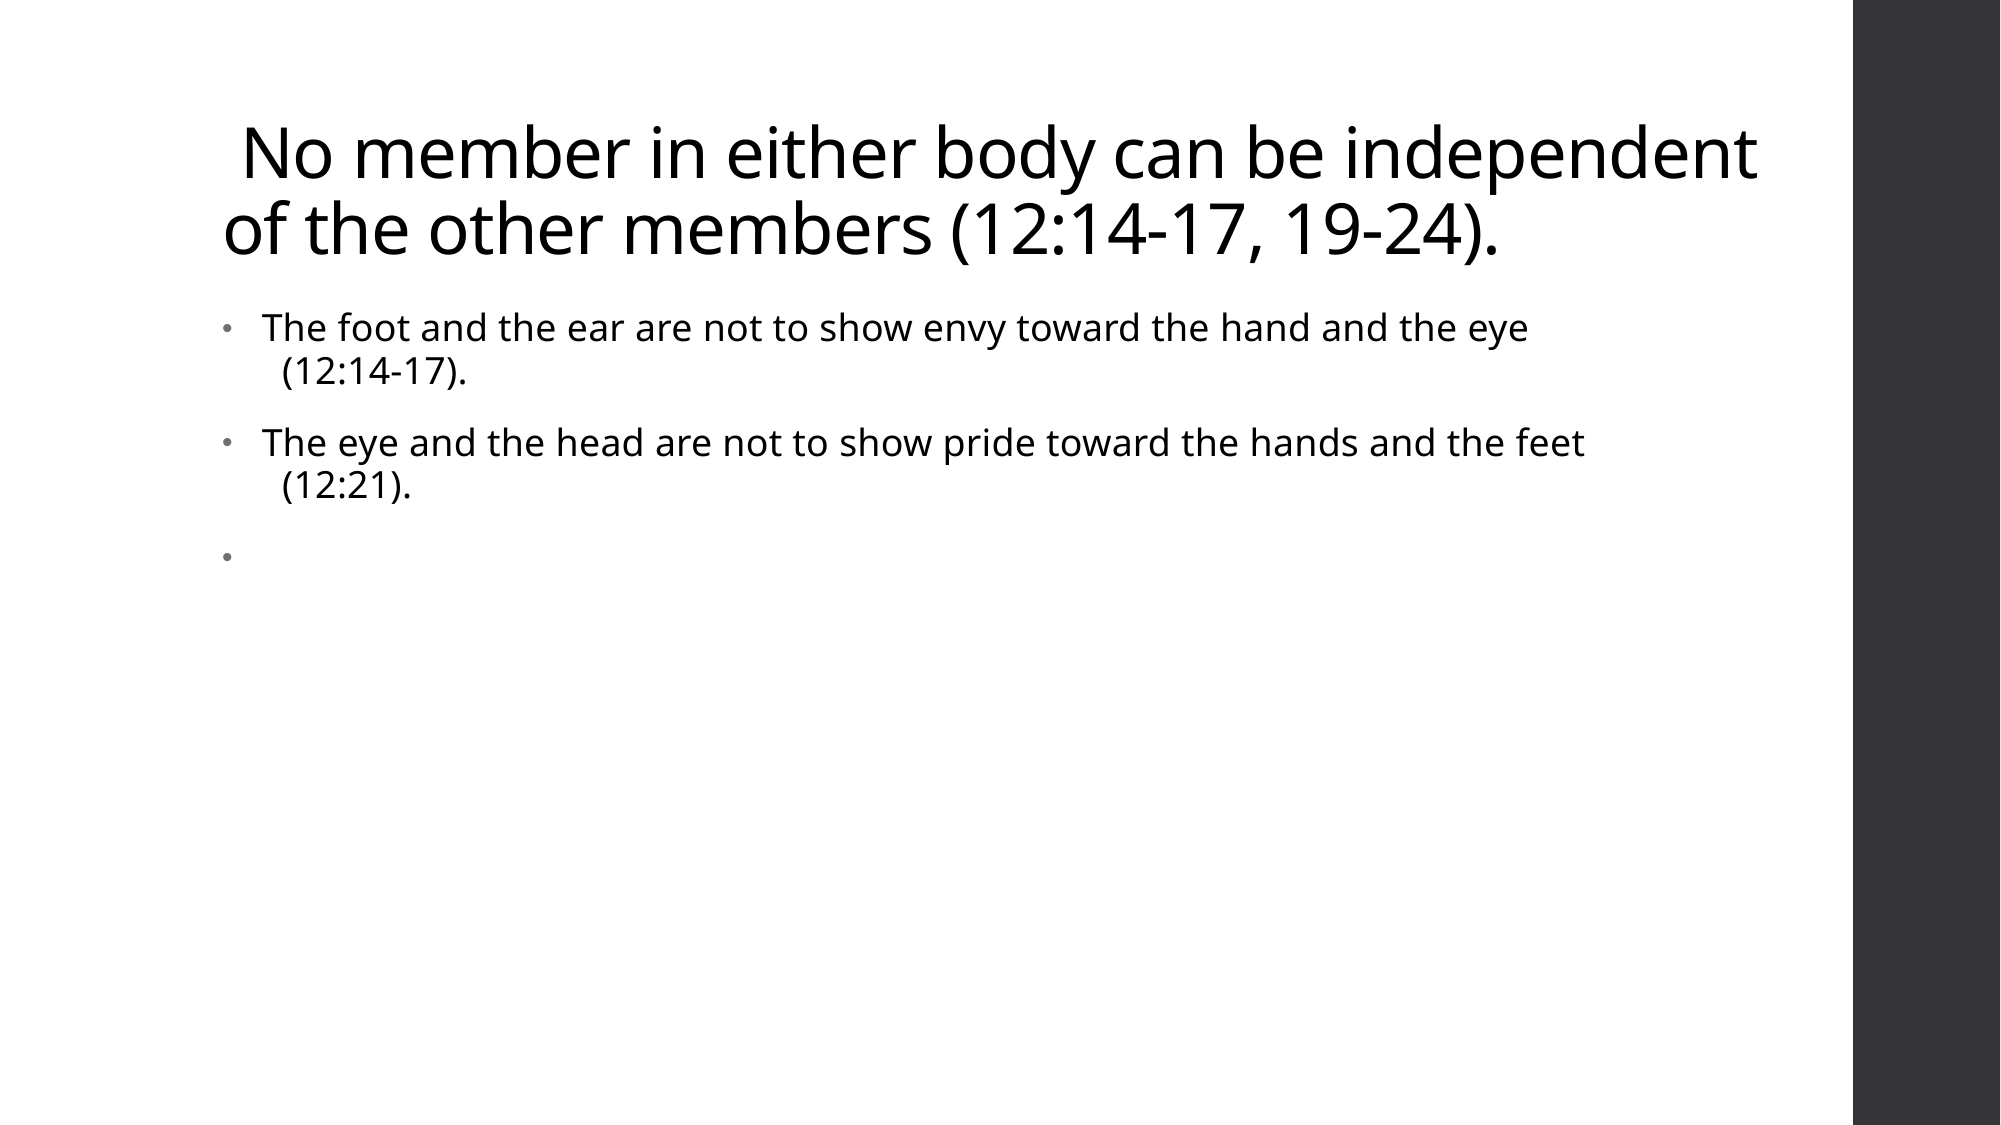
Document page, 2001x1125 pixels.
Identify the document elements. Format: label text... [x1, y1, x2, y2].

list The foot and the ear are not to show envy toward the hand and the eye (12:14-17). The eye and the head are not to show pride toward the hands and the feet (12:21). [206, 299, 1617, 1014]
title No member in either body can be independent of the other members (12:14-17, 19-24). [206, 60, 1797, 278]
